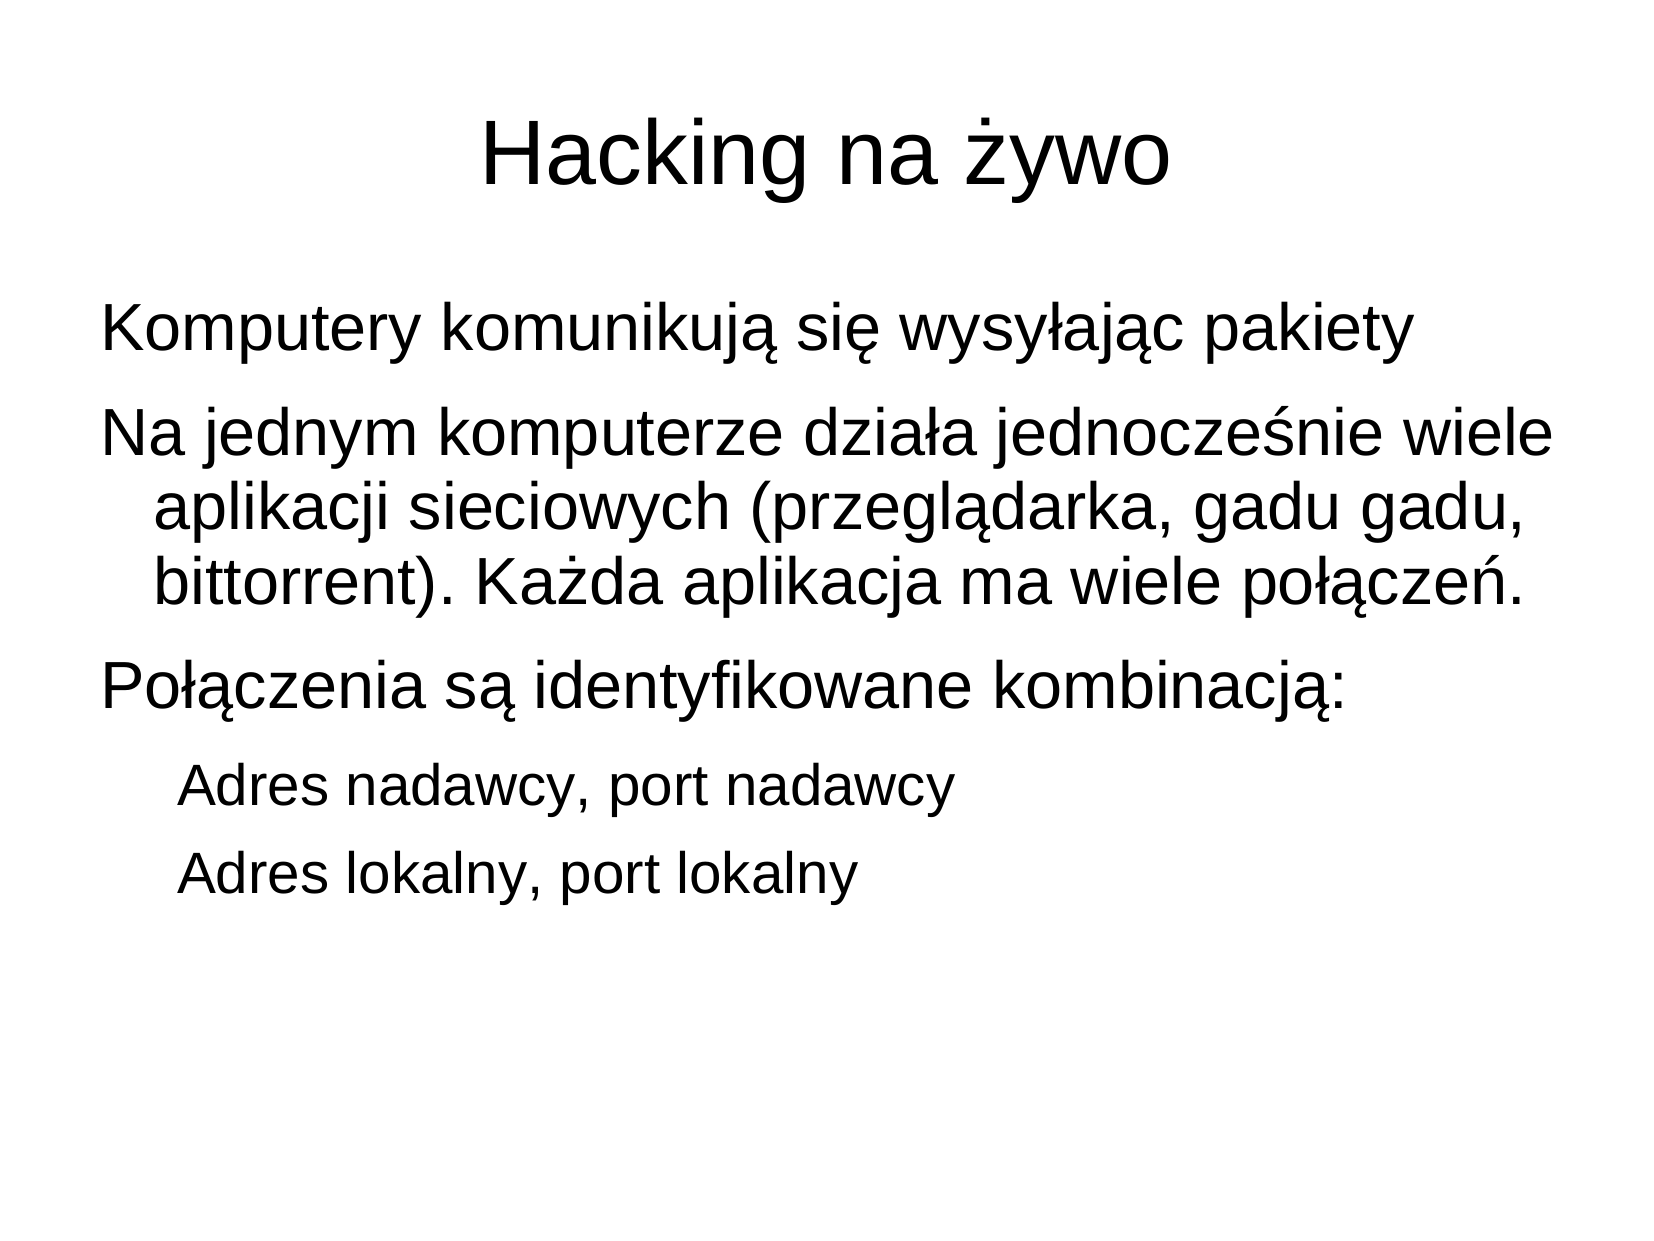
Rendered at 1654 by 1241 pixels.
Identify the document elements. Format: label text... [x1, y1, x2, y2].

list Komputery komunikują się wysyłając pakiety Na jednym komputerze działa jednocześnie wiele aplikacji sieciowych (przeglądarka, gadu gadu, bittorrent). Każda aplikacja ma wiele połączeń. Połączenia są identyfikowane kombinacją: Adres nadawcy, port nadawcy Adres lokalny, port lokalny [82, 290, 1571, 1094]
title Hacking na żywo [82, 56, 1571, 250]
